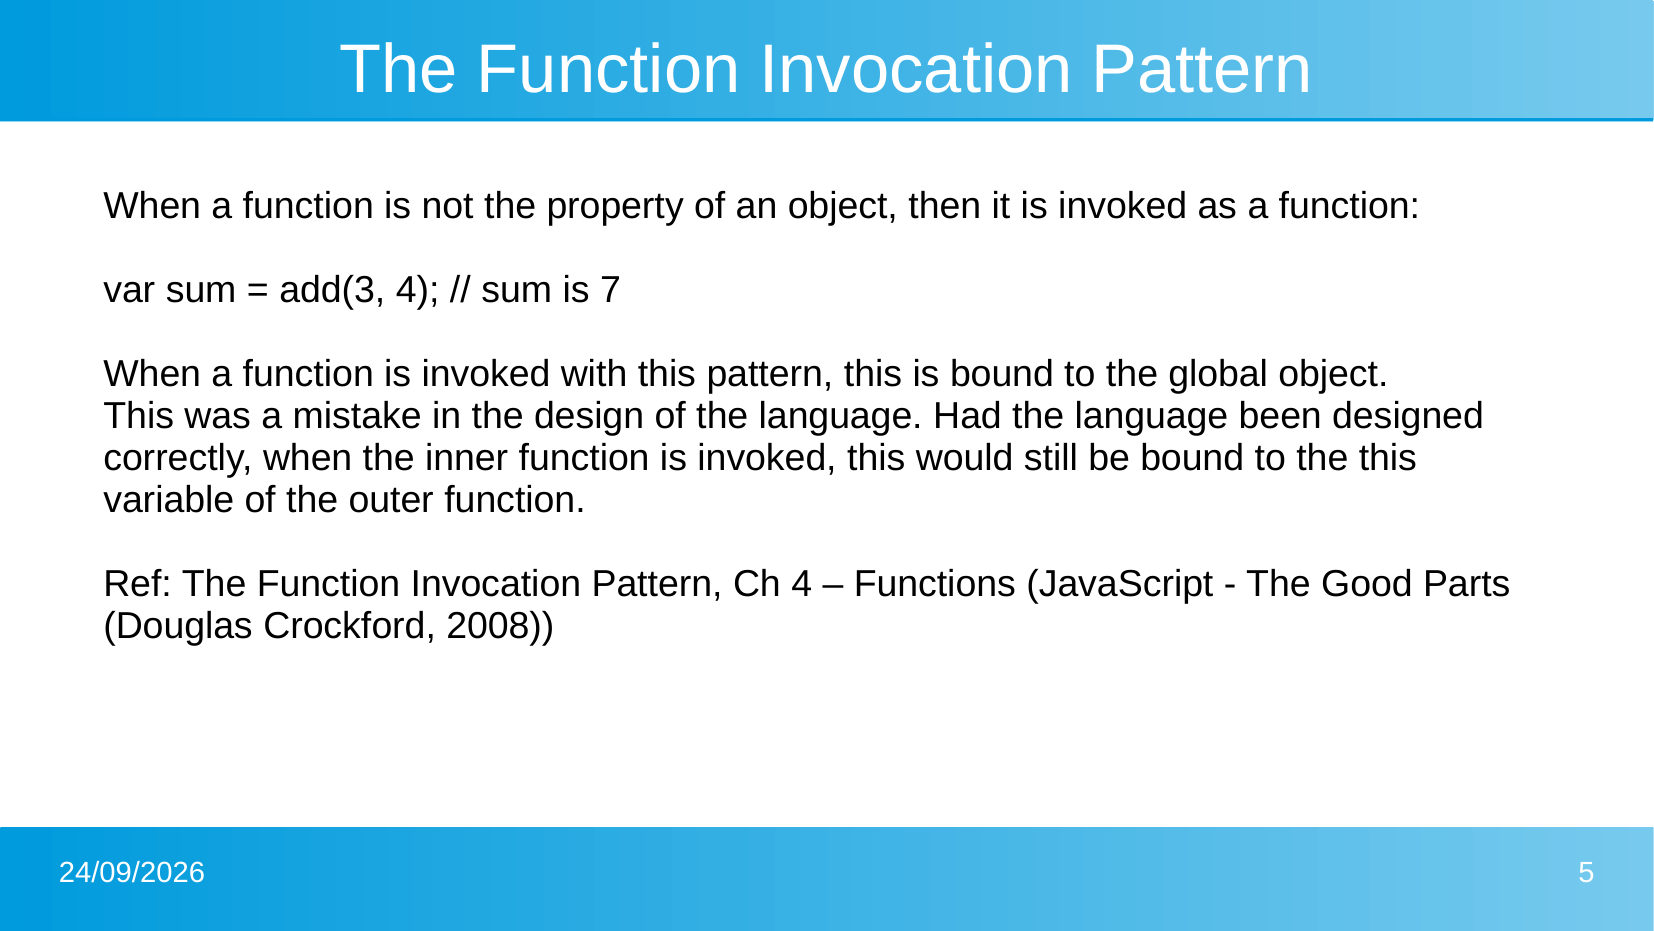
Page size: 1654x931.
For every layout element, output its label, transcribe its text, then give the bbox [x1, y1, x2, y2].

title The Function Invocation Pattern [59, 29, 1595, 108]
text_box When a function is not the property of an object, then it is invoked as a function: var sum = add(3, 4); // sum is 7 When a function is invoked with this pattern, this is bound to the global object. This was a mistake in the design of the language. Had the language been designed correctly, when the inner function is invoked, this would still be bound to the this variable of the outer function. Ref: The Function Invocation Pattern, Ch 4 – Functions (JavaScript - The Good Parts (Douglas Crockford, 2008)) [88, 177, 1625, 654]
